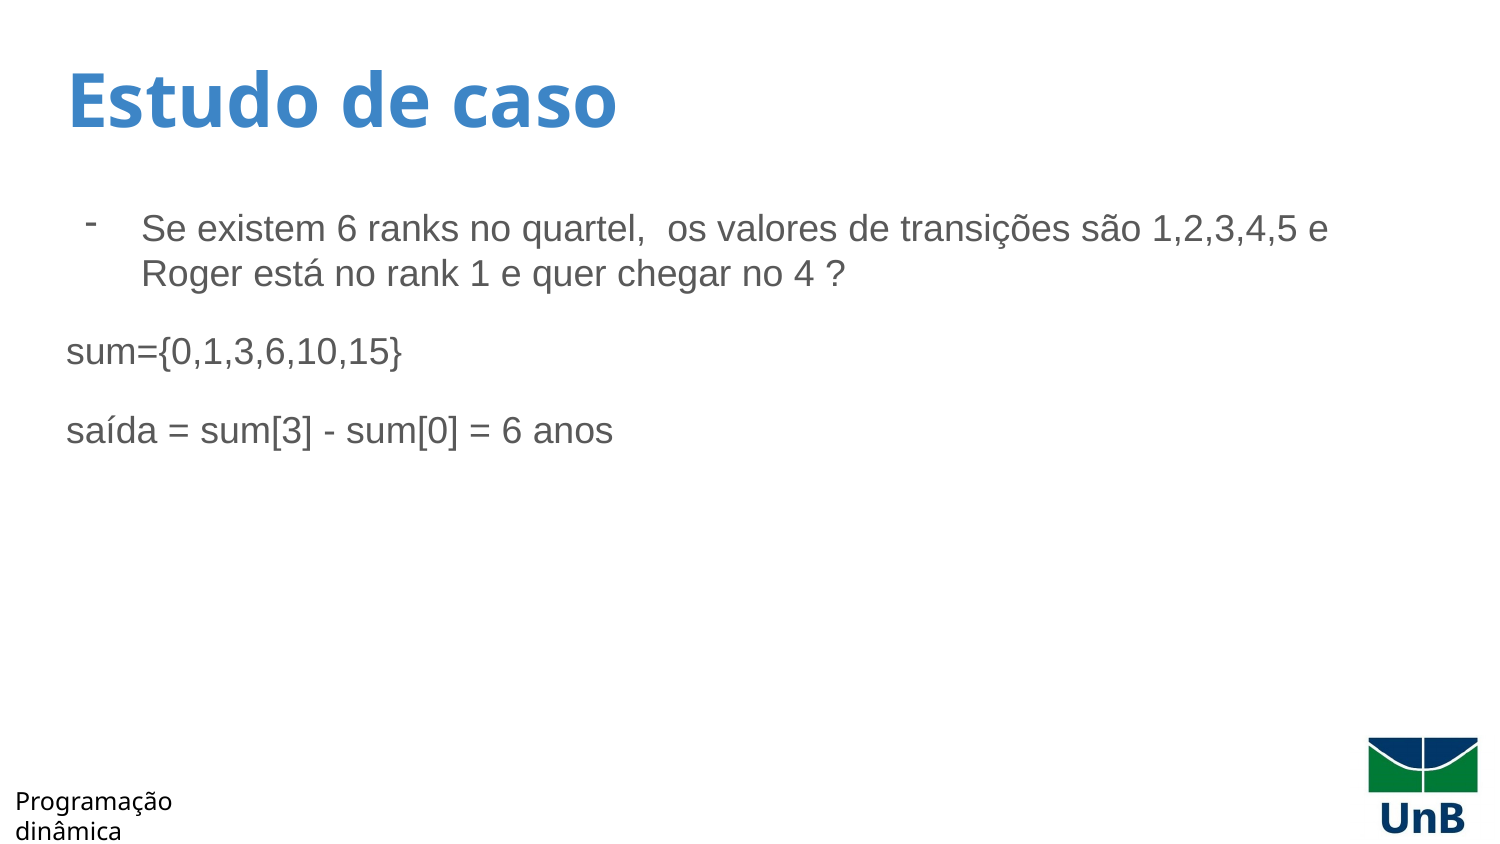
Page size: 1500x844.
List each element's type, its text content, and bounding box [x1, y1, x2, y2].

list Se existem 6 ranks no quartel, os valores de transições são 1,2,3,4,5 e Roger está no rank 1 e quer chegar no 4 ? sum={0,1,3,6,10,15} saída = sum[3] - sum[0] = 6 anos [51, 189, 1449, 736]
title Estudo de caso [51, 37, 1449, 157]
picture [1350, 735, 1495, 840]
text_box Programação dinâmica [0, 792, 290, 840]
